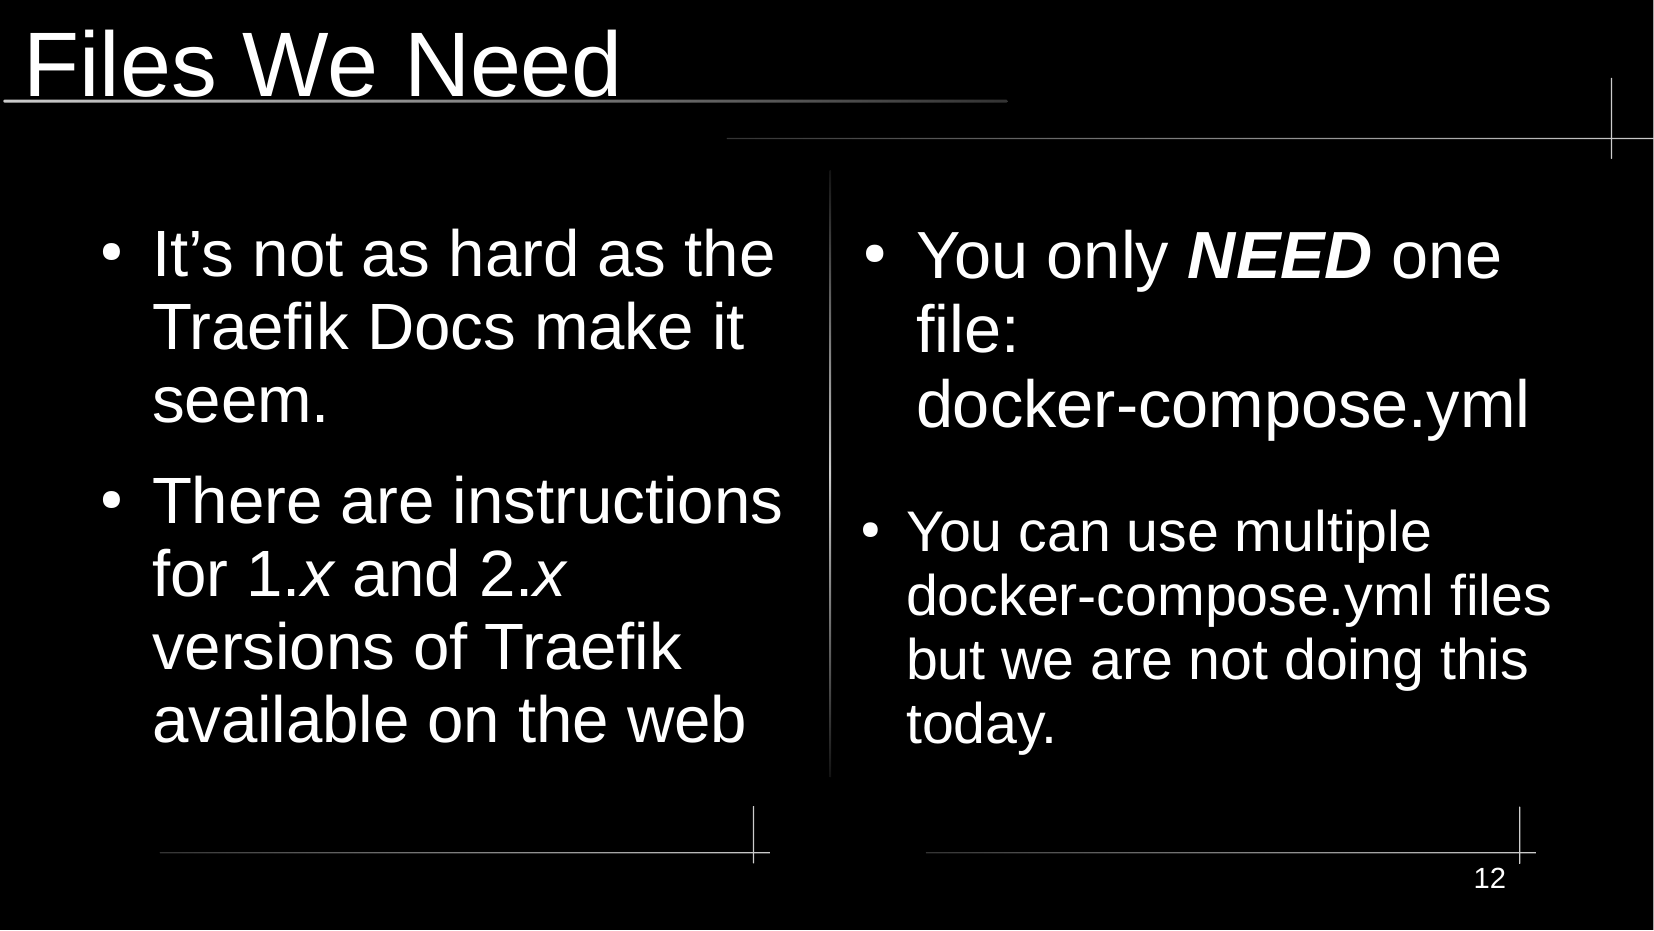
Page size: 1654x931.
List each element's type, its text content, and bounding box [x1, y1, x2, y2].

list It’s not as hard as the Traefik Docs make it seem. There are instructions for 1.x and 2.x versions of Traefik available on the web [82, 217, 809, 758]
title Files We Need [23, 11, 1589, 119]
list You only NEED one file: docker-compose.yml [845, 217, 1572, 475]
list You can use multiple docker-compose.yml files but we are not doing this today. [845, 499, 1572, 757]
